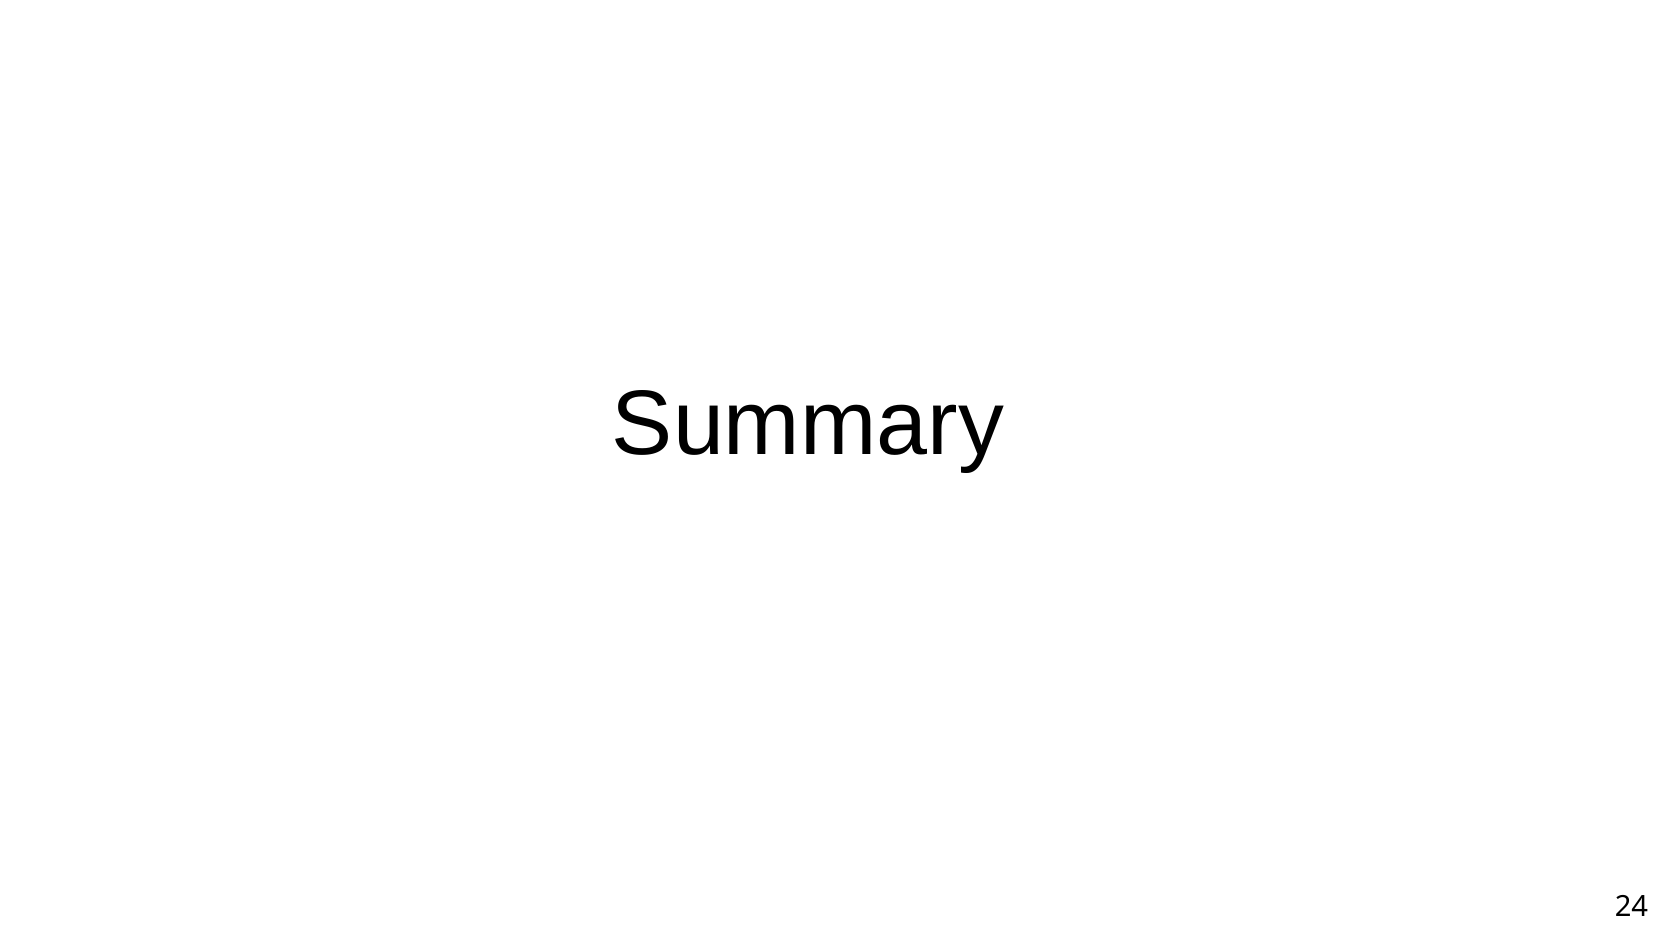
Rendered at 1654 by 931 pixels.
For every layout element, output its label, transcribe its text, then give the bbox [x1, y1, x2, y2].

title Summary [64, 345, 1553, 501]
